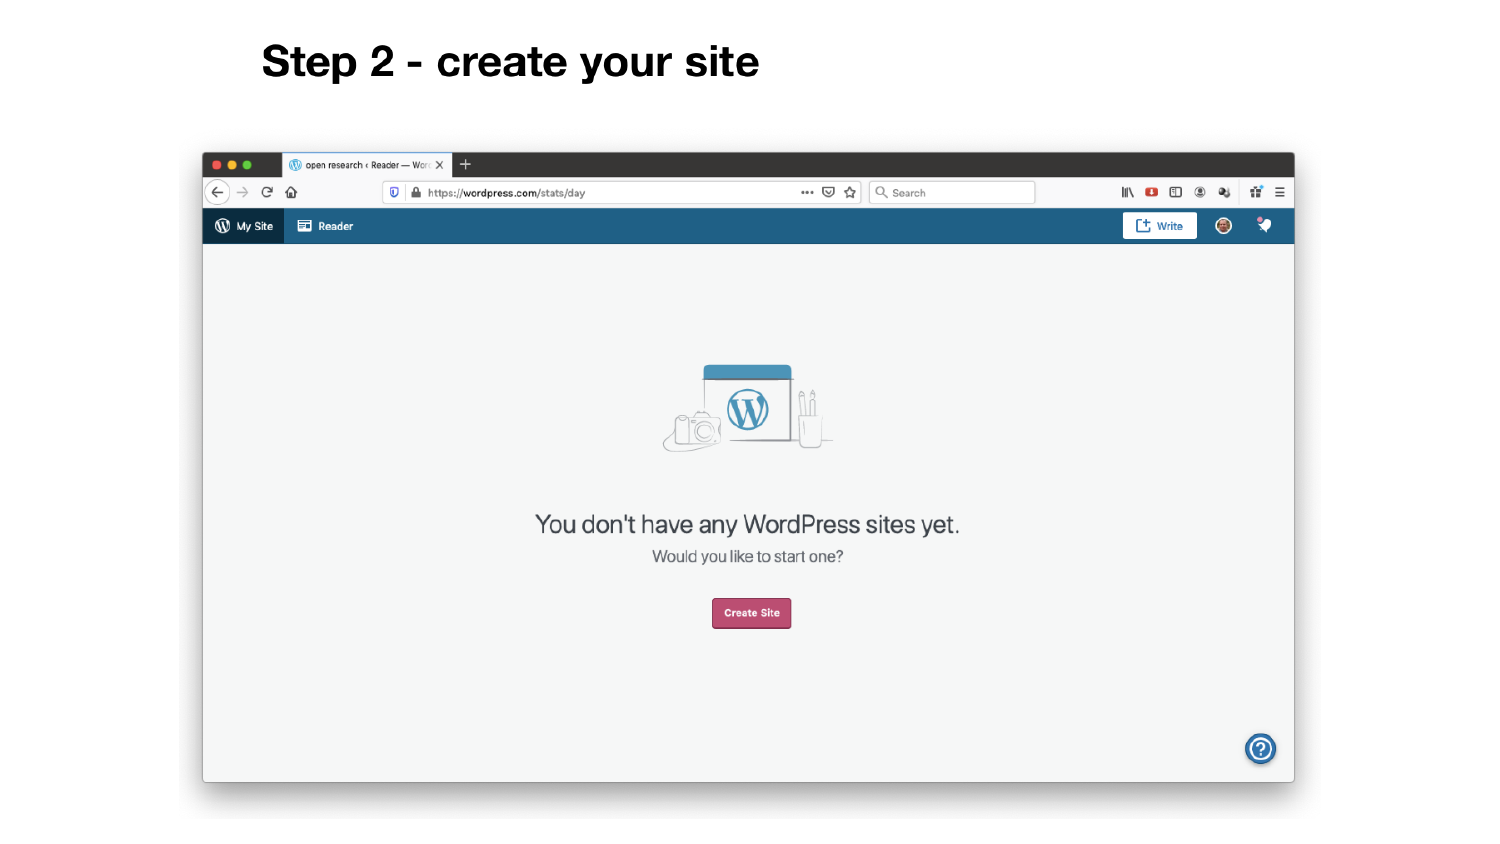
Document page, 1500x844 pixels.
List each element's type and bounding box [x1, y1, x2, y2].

picture [179, 24, 1321, 819]
